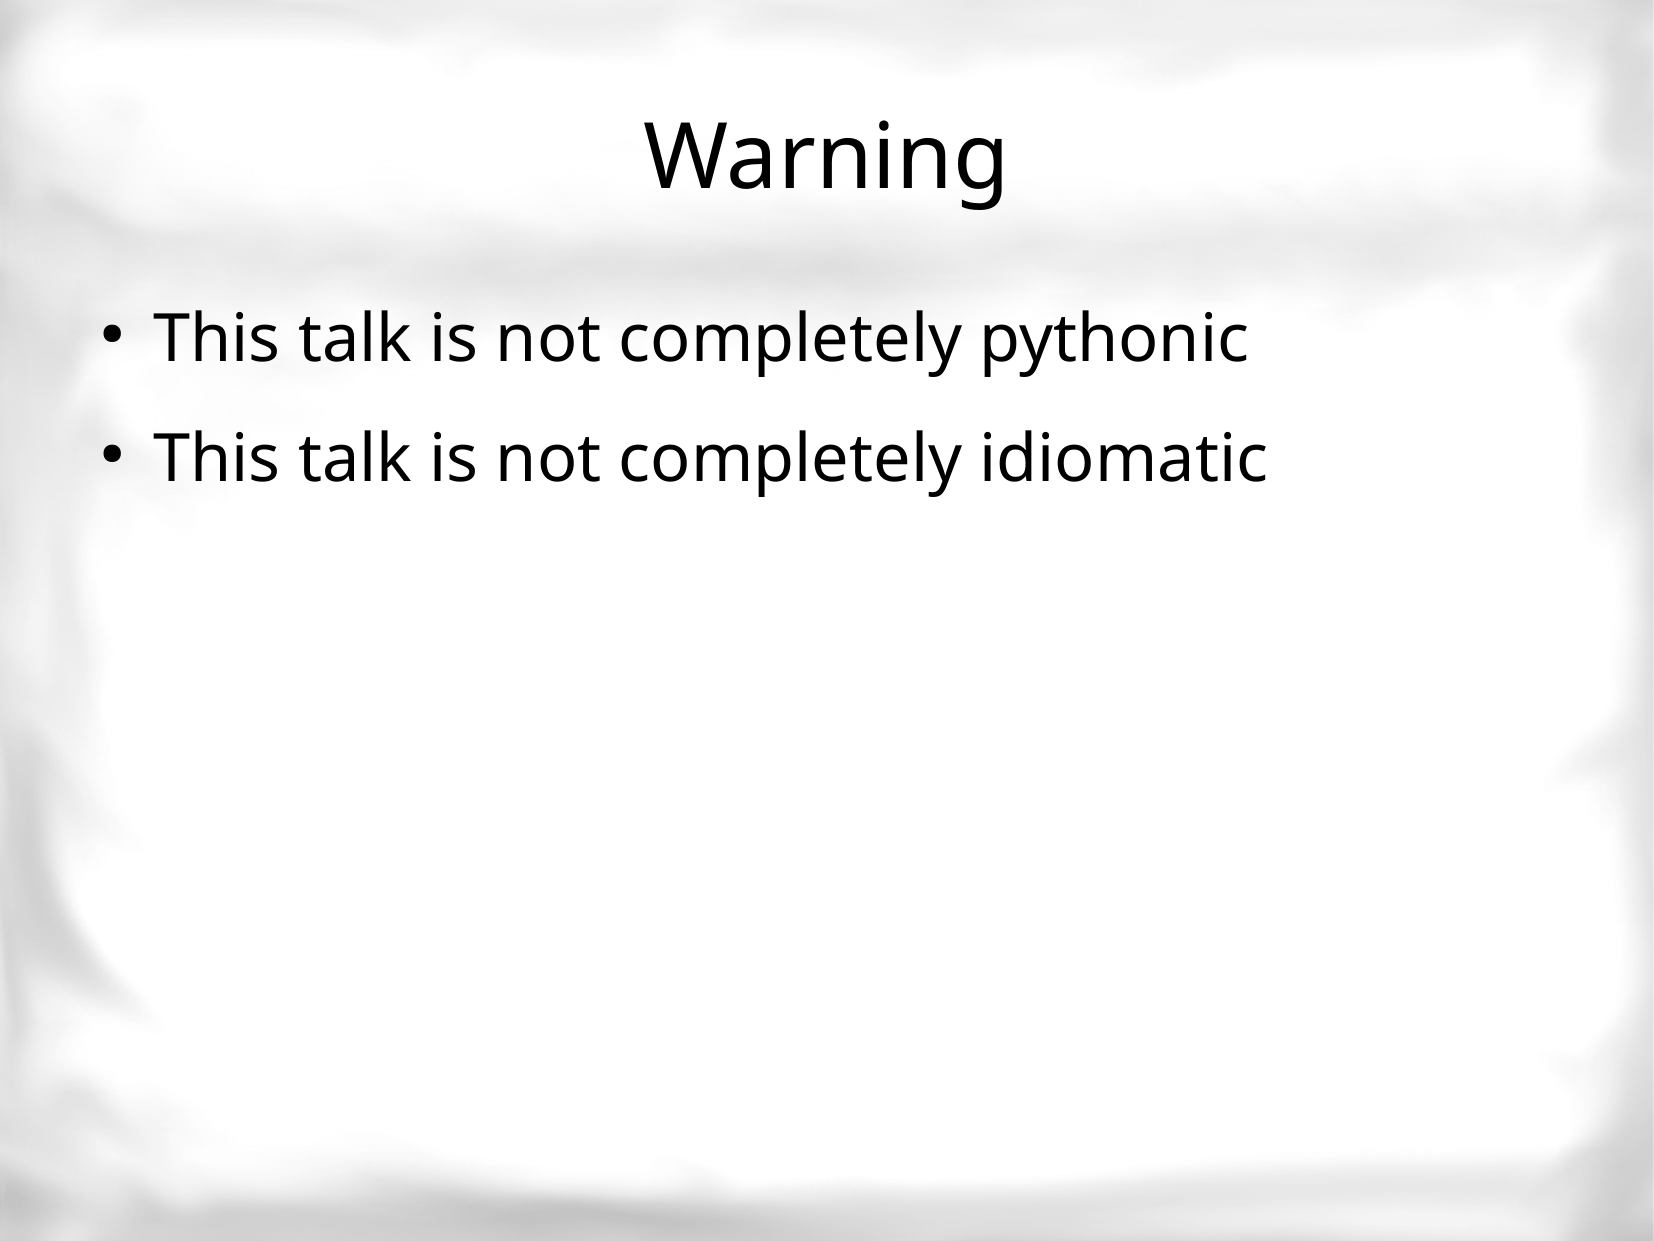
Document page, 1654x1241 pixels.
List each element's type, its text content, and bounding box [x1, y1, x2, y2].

picture [0, 0, 1654, 1241]
title Warning [82, 49, 1571, 257]
list This talk is not completely pythonic This talk is not completely idiomatic [82, 290, 1538, 1010]
